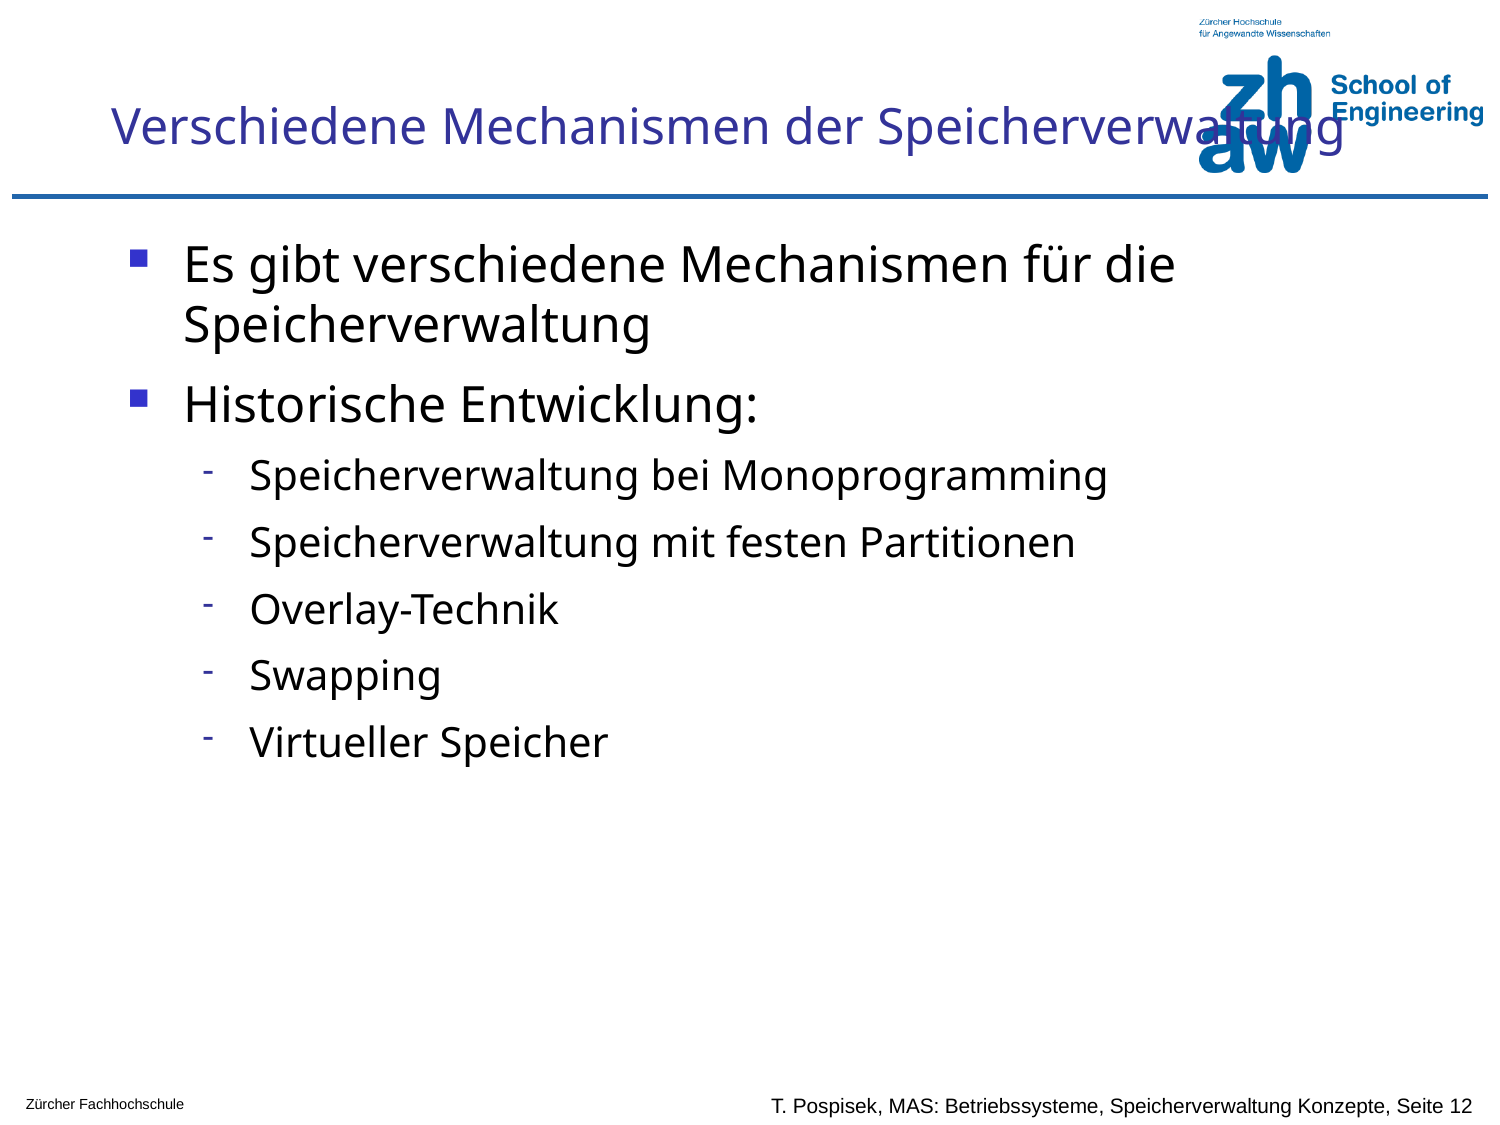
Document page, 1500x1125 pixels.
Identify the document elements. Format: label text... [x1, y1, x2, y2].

picture [1199, 19, 1483, 173]
title Verschiedene Mechanismen der Speicherverwaltung [96, 50, 1375, 163]
list Es gibt verschiedene Mechanismen für die Speicherverwaltung Historische Entwicklung: Speicherverwaltung bei Monoprogramming Speicherverwaltung mit festen Partitionen Overlay-Technik Swapping Virtueller Speicher [112, 224, 1405, 957]
